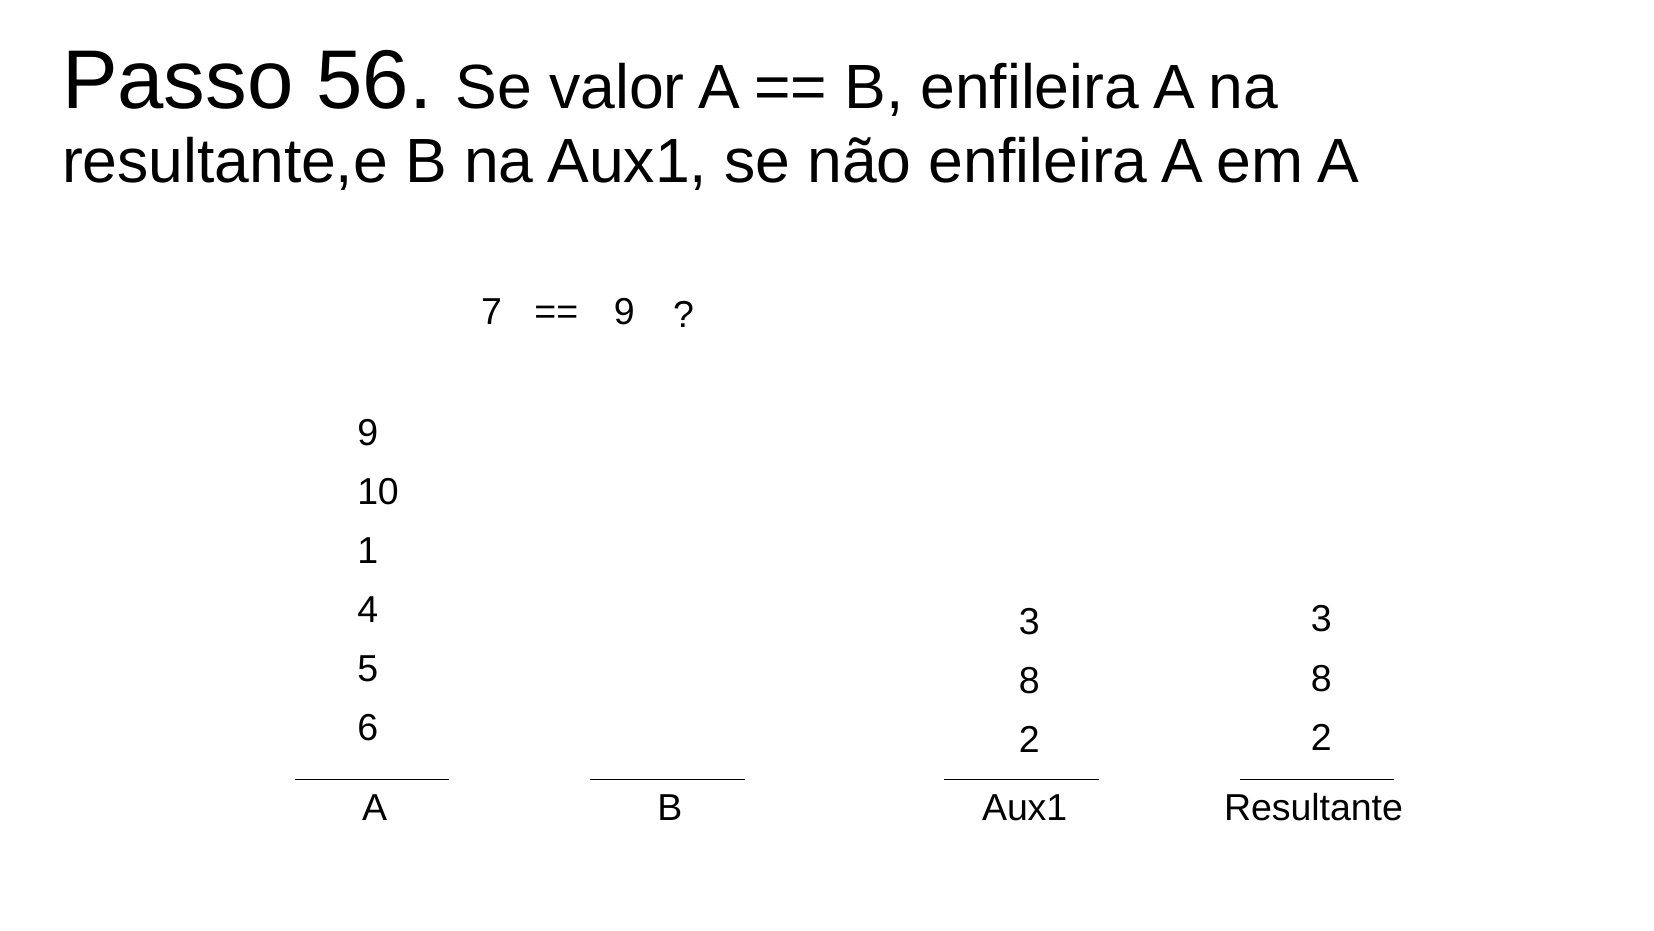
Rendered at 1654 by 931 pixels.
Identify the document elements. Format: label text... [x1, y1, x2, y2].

text_box B [642, 780, 698, 837]
text_box 9 [599, 283, 650, 341]
text_box Resultante [1209, 779, 1418, 837]
text_box 10 [342, 462, 426, 520]
text_box 6 [342, 699, 426, 756]
text_box 5 [342, 640, 426, 697]
text_box ? [658, 285, 709, 343]
text_box 3 [1003, 592, 1055, 650]
text_box Aux1 [967, 780, 1083, 837]
text_box 1 [342, 521, 426, 579]
text_box Passo 56. Se valor A == B, enfileira A na resultante,e B na Aux1, se não enfileira A em A [47, 25, 1607, 274]
text_box 2 [1003, 710, 1055, 768]
text_box 4 [342, 580, 426, 638]
text_box == [519, 283, 594, 341]
text_box 9 [342, 403, 426, 461]
text_box 3 [1296, 590, 1347, 648]
text_box 2 [1296, 708, 1347, 766]
text_box 8 [1003, 651, 1055, 709]
text_box 8 [1296, 649, 1347, 707]
text_box A [347, 779, 508, 837]
text_box 7 [466, 283, 519, 341]
